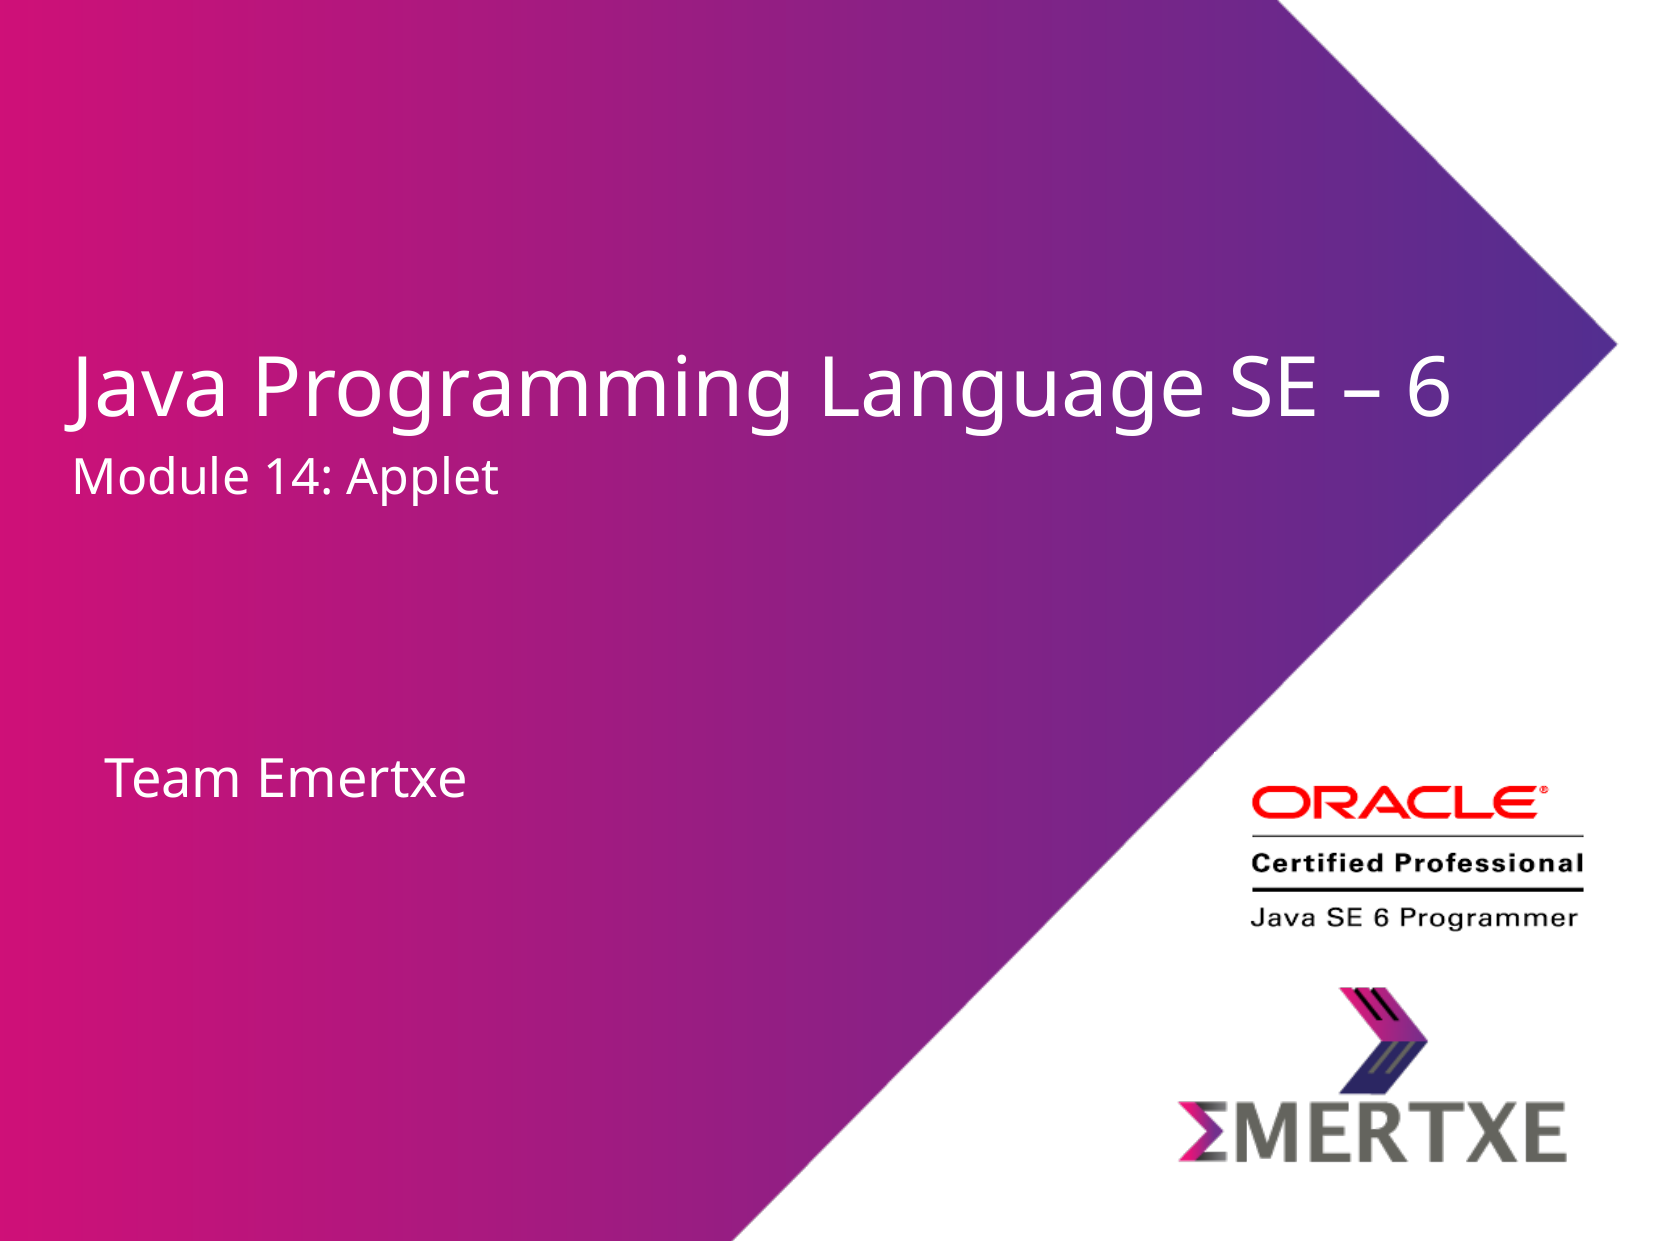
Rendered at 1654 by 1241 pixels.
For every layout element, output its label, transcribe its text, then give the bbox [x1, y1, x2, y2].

title Java Programming Language SE – 6 Module 14: Applet [71, 291, 1561, 546]
picture [0, 0, 1654, 1241]
